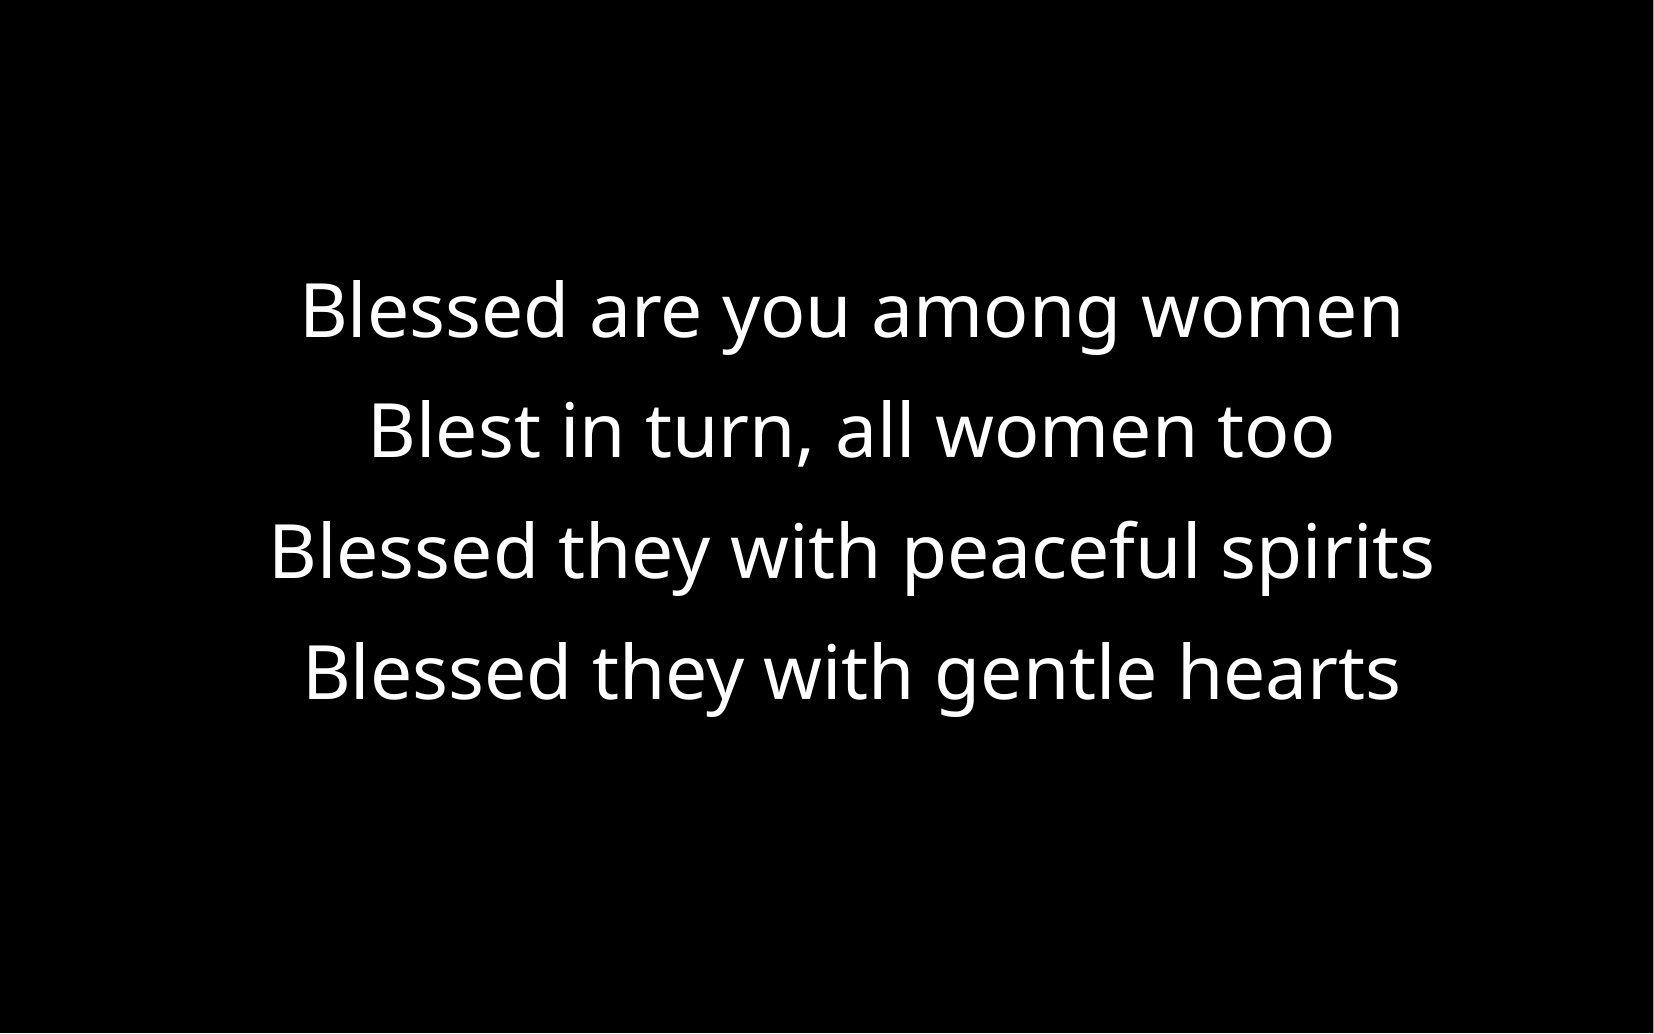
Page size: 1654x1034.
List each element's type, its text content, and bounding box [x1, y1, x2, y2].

list Blessed are you among women Blest in turn, all women too Blessed they with peaceful spirits Blessed they with gentle hearts [0, 255, 1653, 855]
